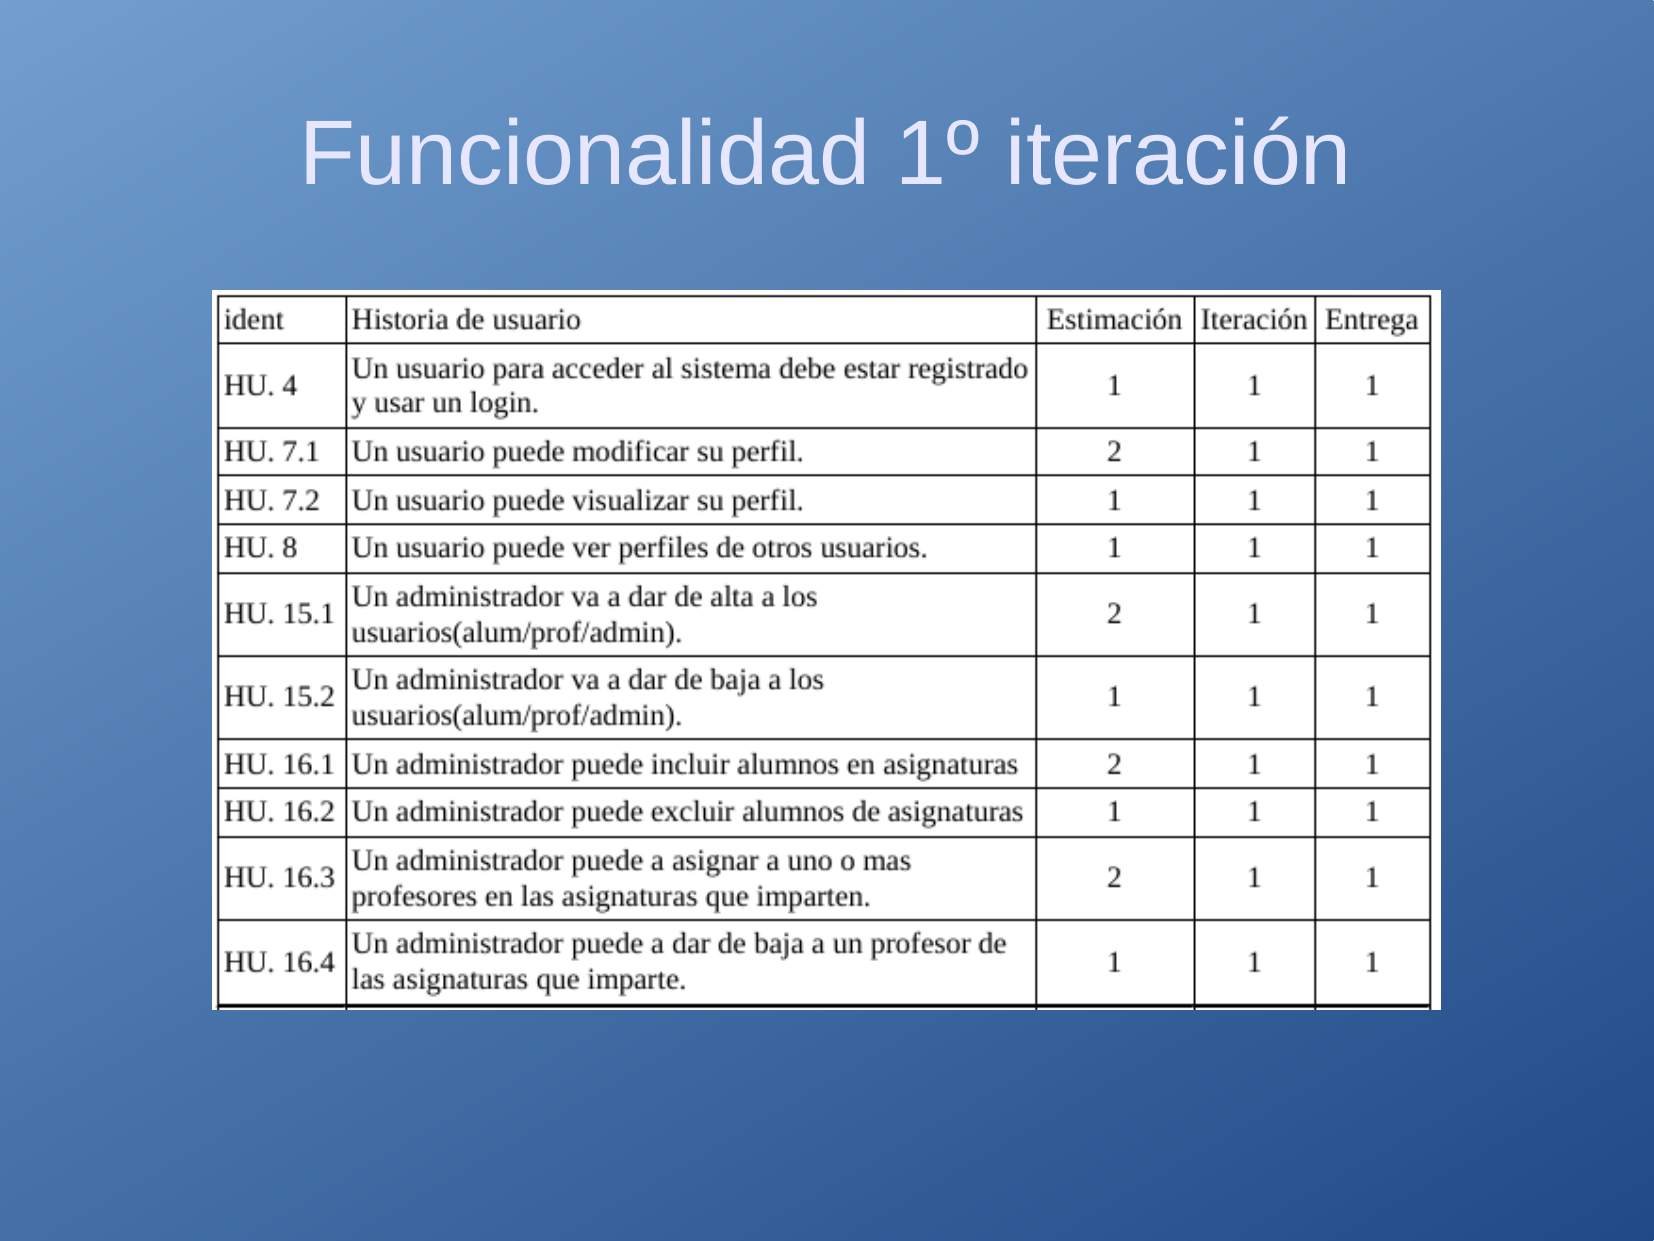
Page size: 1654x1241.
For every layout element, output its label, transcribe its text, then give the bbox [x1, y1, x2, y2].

picture [212, 290, 1441, 1010]
title Funcionalidad 1º iteración [82, 49, 1571, 257]
